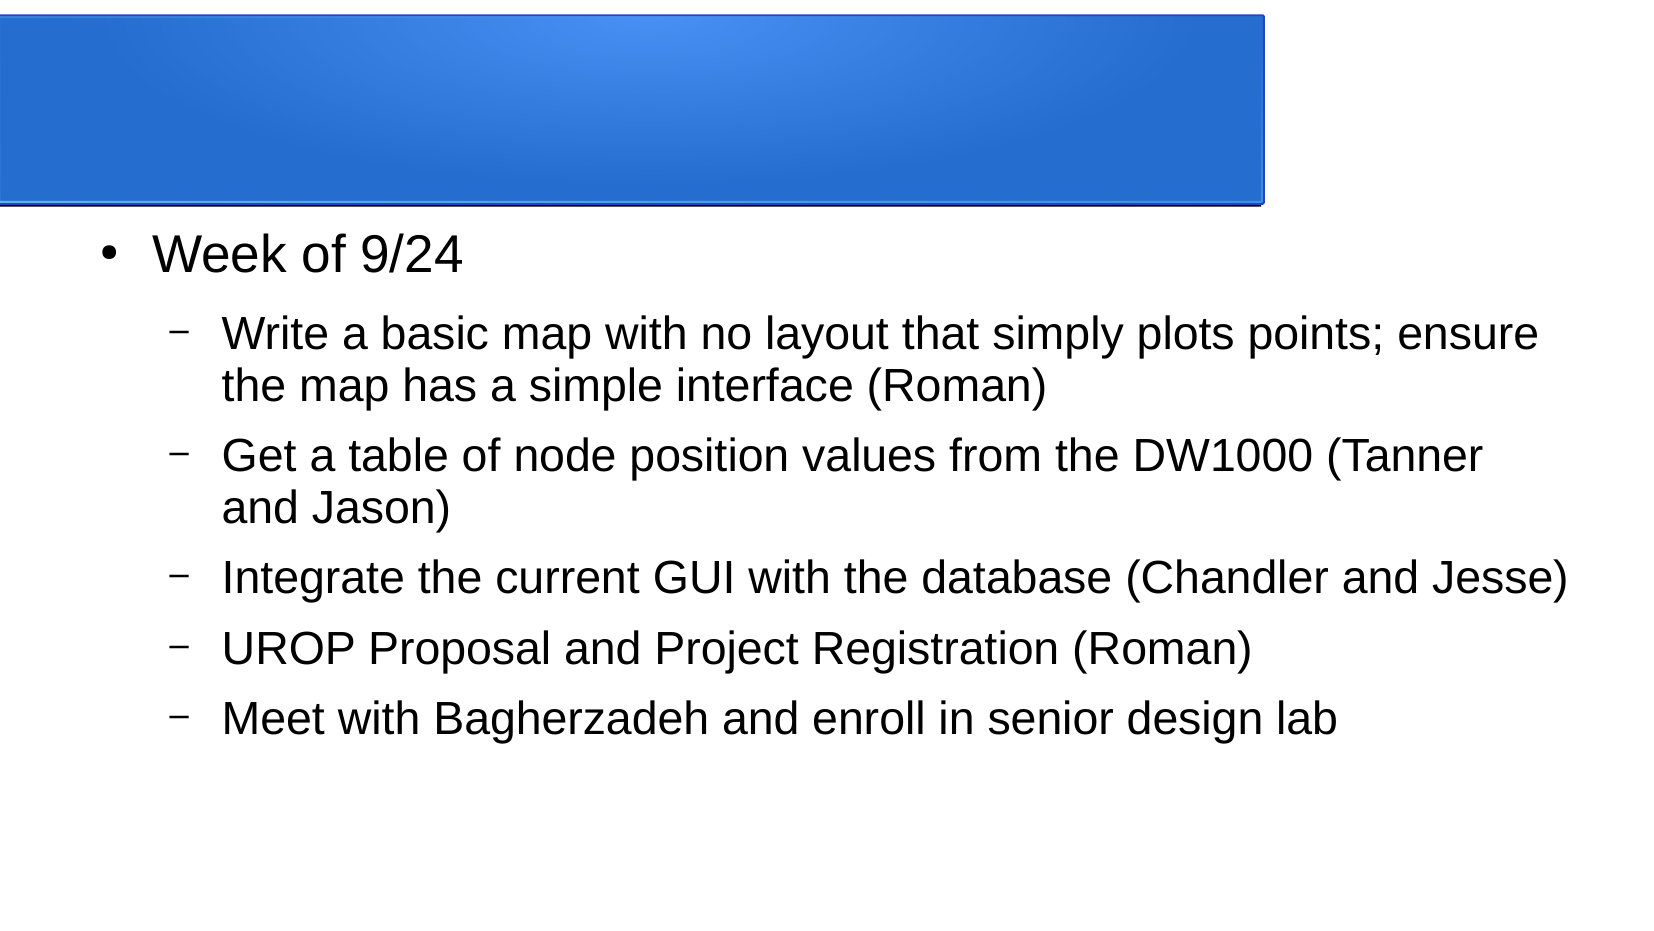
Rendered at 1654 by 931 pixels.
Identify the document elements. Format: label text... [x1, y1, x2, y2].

list Week of 9/24 Write a basic map with no layout that simply plots points; ensure the map has a simple interface (Roman) Get a table of node position values from the DW1000 (Tanner and Jason) Integrate the current GUI with the database (Chandler and Jesse) UROP Proposal and Project Registration (Roman) Meet with Bagherzadeh and enroll in senior design lab [82, 224, 1571, 764]
